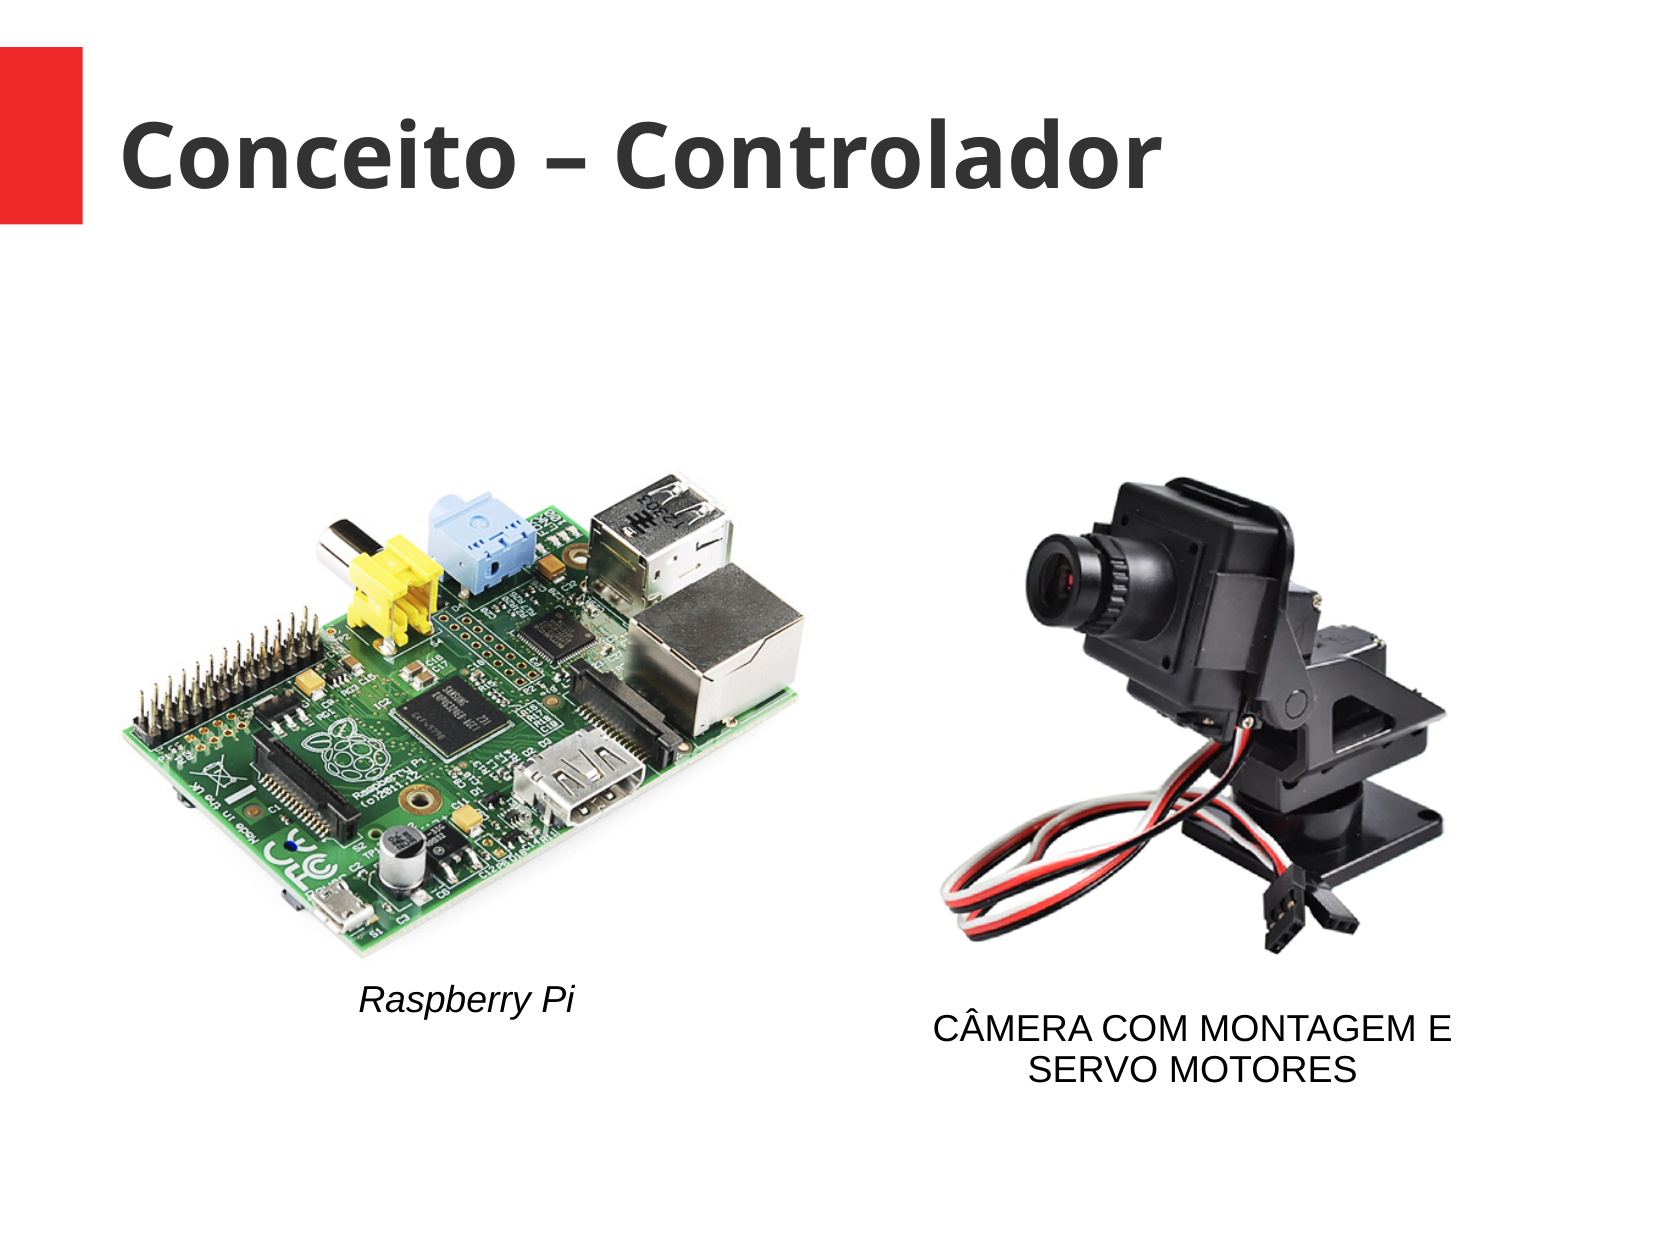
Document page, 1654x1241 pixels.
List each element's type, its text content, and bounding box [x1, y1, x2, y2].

picture [117, 465, 810, 963]
title Conceito – Controlador [118, 49, 1571, 257]
text_box CÂMERA COM MONTAGEM E SERVO MOTORES [909, 999, 1477, 1099]
text_box Raspberry Pi [118, 970, 815, 1028]
picture [910, 434, 1470, 994]
